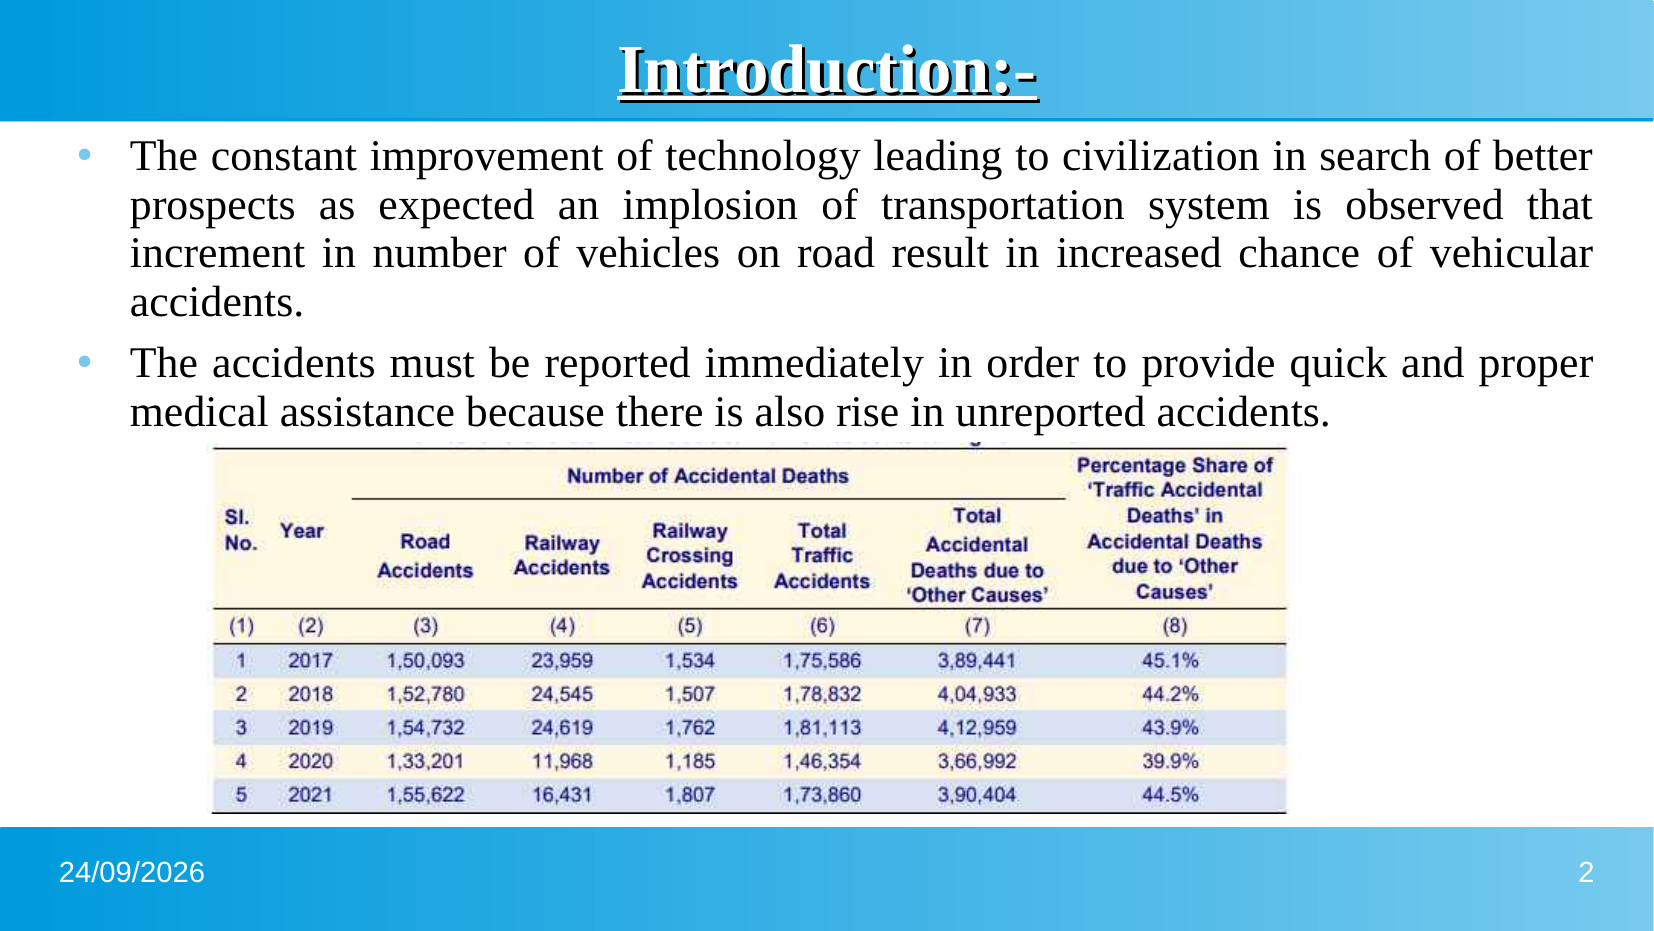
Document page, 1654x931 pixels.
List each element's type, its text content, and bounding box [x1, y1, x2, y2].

picture [206, 442, 1311, 814]
title Introduction:- [59, 29, 1595, 108]
list The constant improvement of technology leading to civilization in search of better prospects as expected an implosion of transportation system is observed that increment in number of vehicles on road result in increased chance of vehicular accidents. The accidents must be reported immediately in order to provide quick and proper medical assistance because there is also rise in unreported accidents. [59, 131, 1595, 414]
